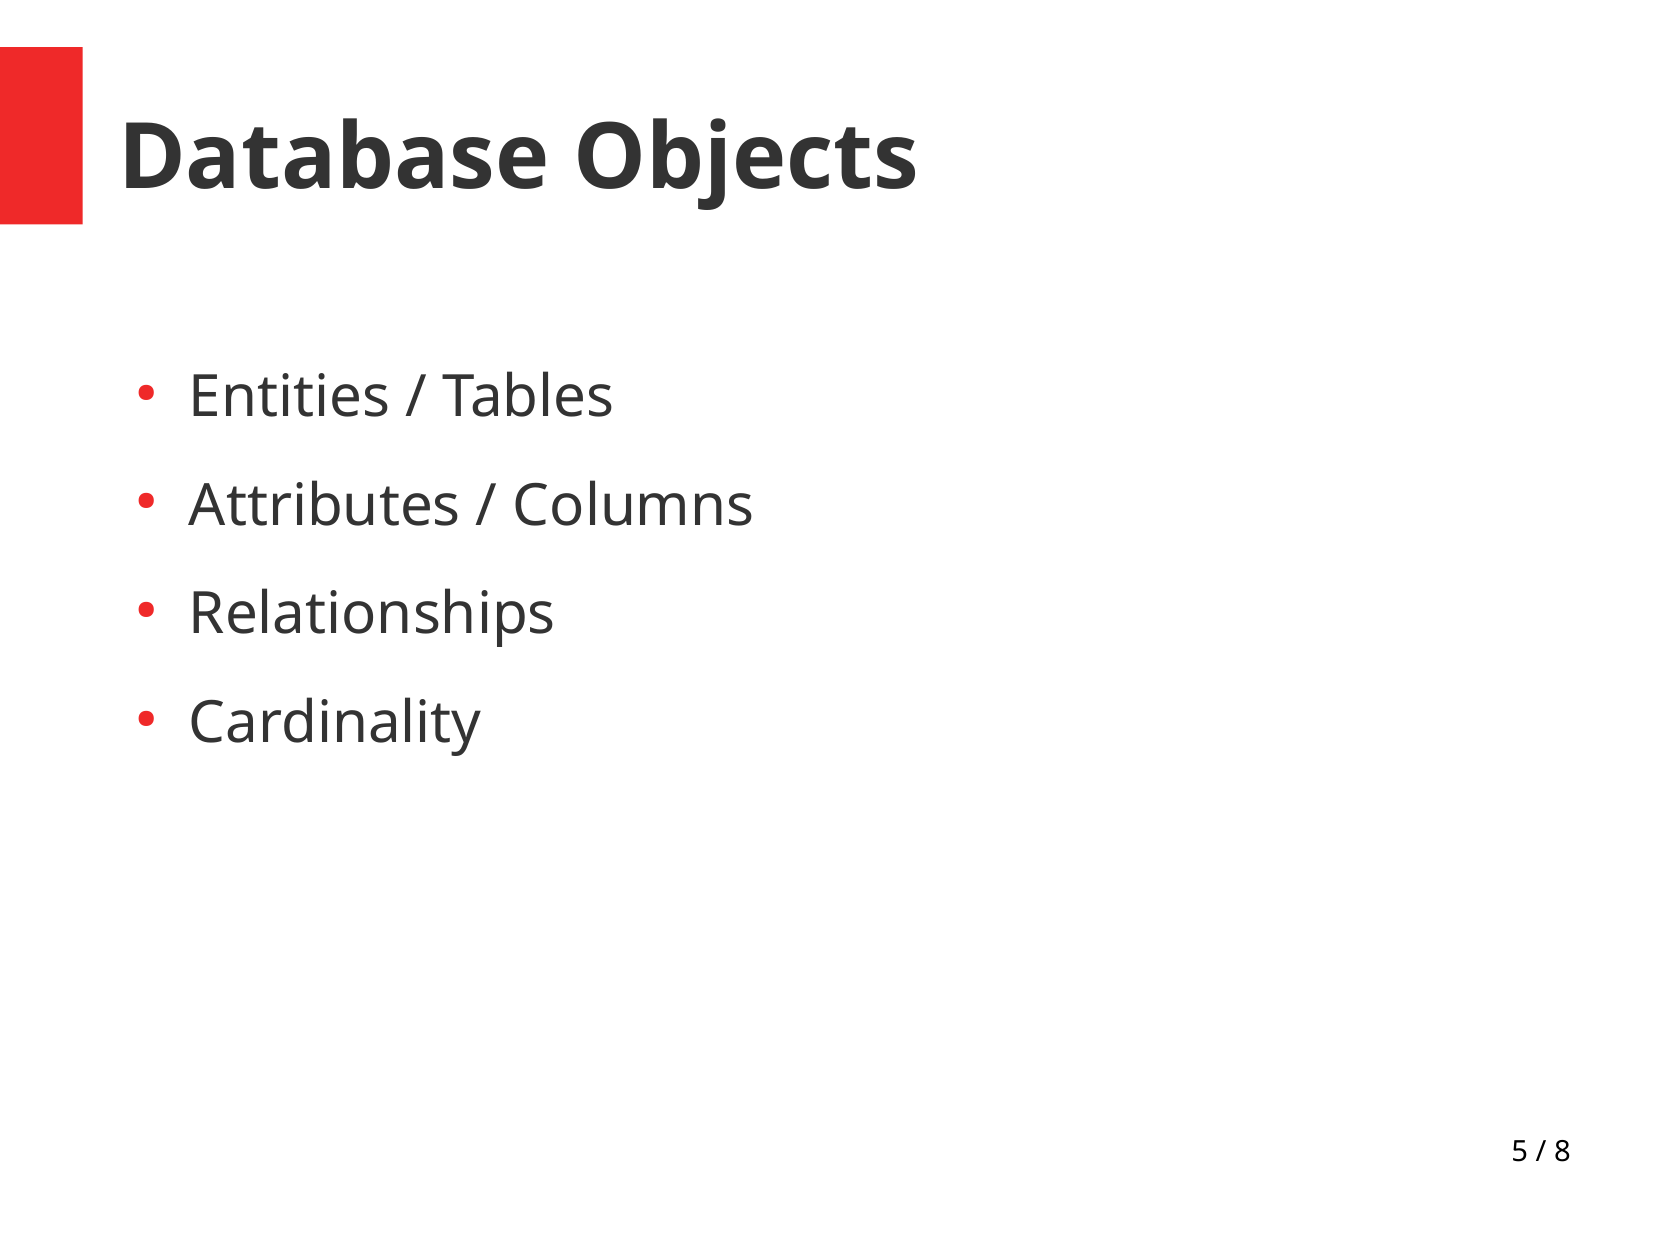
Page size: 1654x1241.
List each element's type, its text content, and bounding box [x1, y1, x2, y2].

title Database Objects [118, 49, 1571, 257]
list Entities / Tables Attributes / Columns Relationships Cardinality [118, 354, 1536, 1074]
